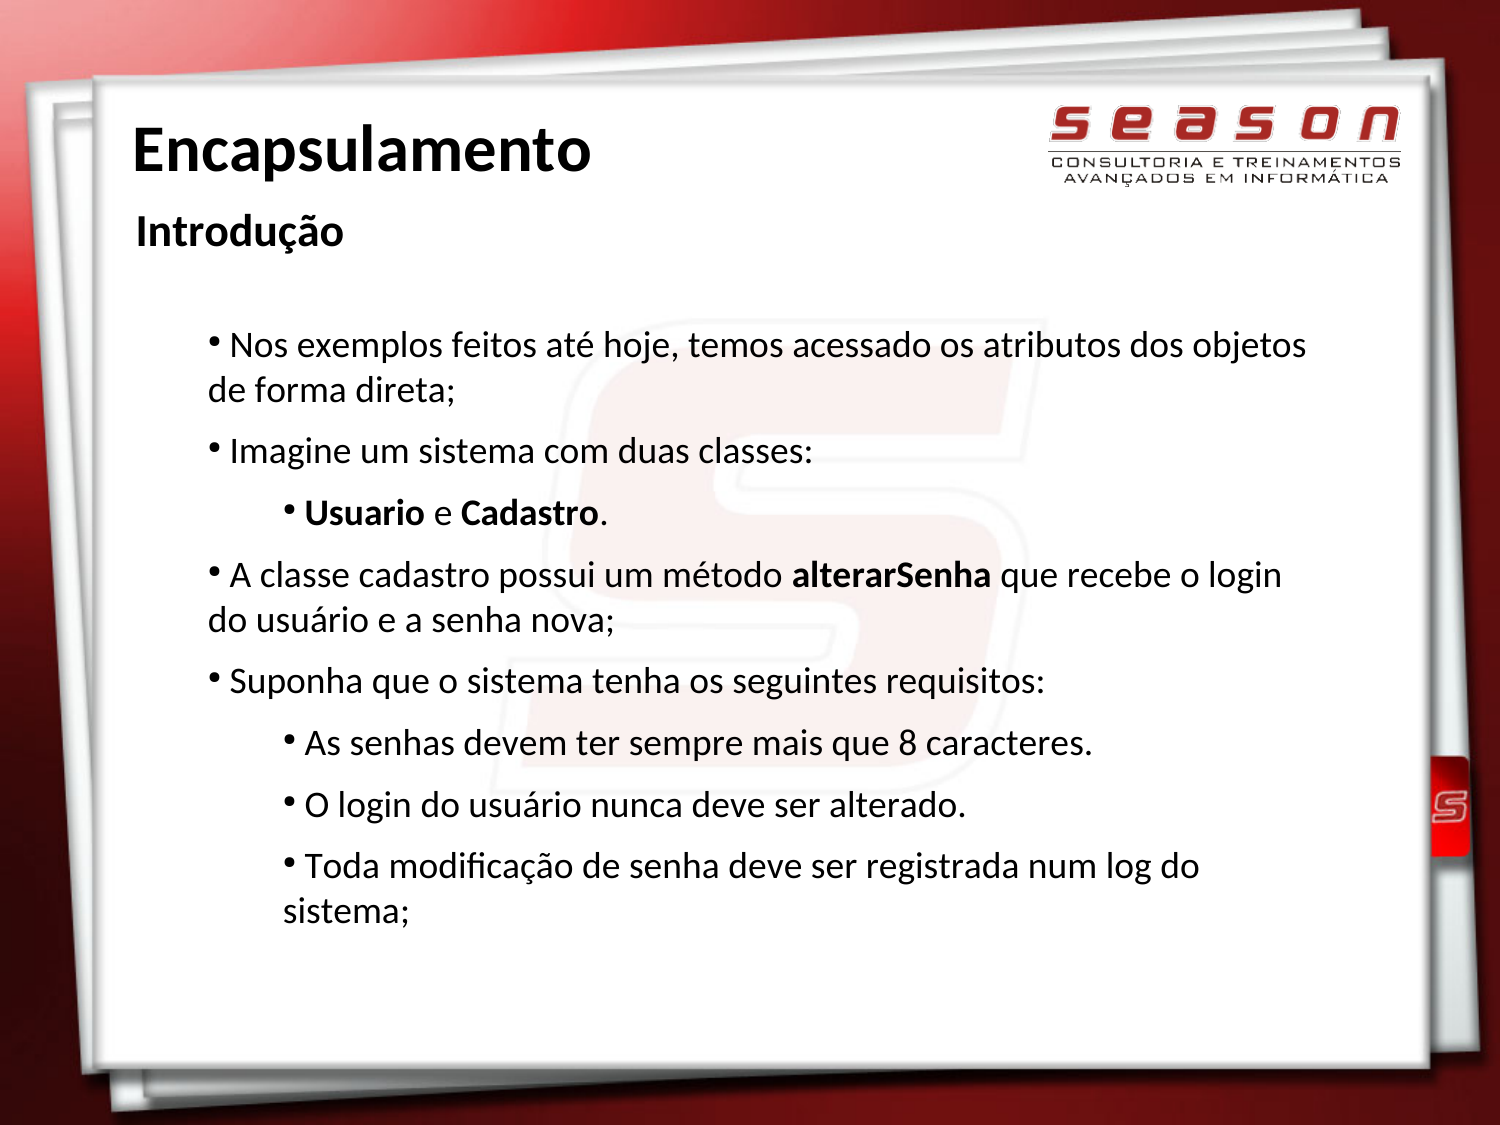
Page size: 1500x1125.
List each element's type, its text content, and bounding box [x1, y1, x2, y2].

text_box Nos exemplos feitos até hoje, temos acessado os atributos dos objetos de forma direta; Imagine um sistema com duas classes: Usuario e Cadastro. A classe cadastro possui um método alterarSenha que recebe o login do usuário e a senha nova; Suponha que o sistema tenha os seguintes requisitos: As senhas devem ter sempre mais que 8 caracteres. O login do usuário nunca deve ser alterado. Toda modificação de senha deve ser registrada num log do sistema; [207, 319, 1328, 932]
title Encapsulamento [118, 33, 1394, 257]
picture [0, 0, 1500, 1125]
text_box Introdução [119, 200, 1240, 256]
